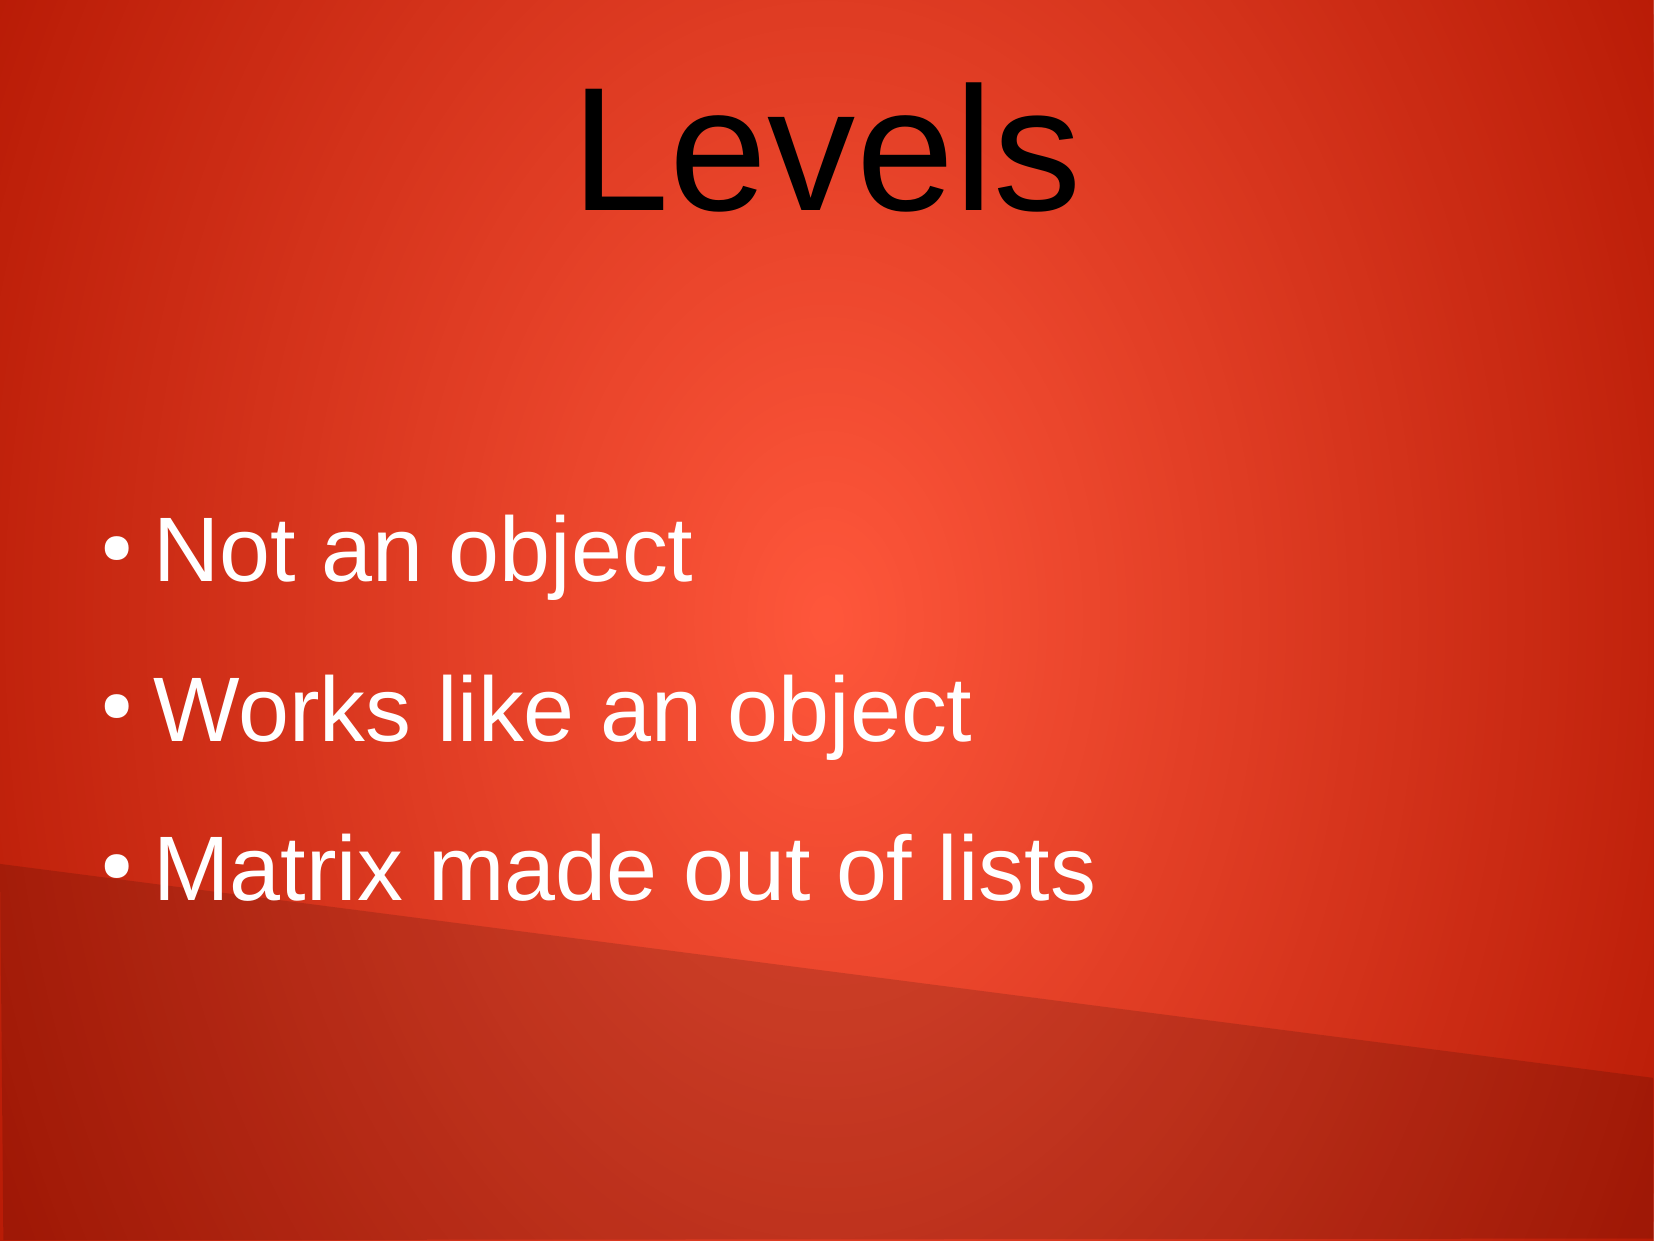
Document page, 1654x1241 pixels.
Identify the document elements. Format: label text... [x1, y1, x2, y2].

title Levels [82, 47, 1571, 252]
list Not an object Works like an object Matrix made out of lists [82, 299, 1571, 1019]
